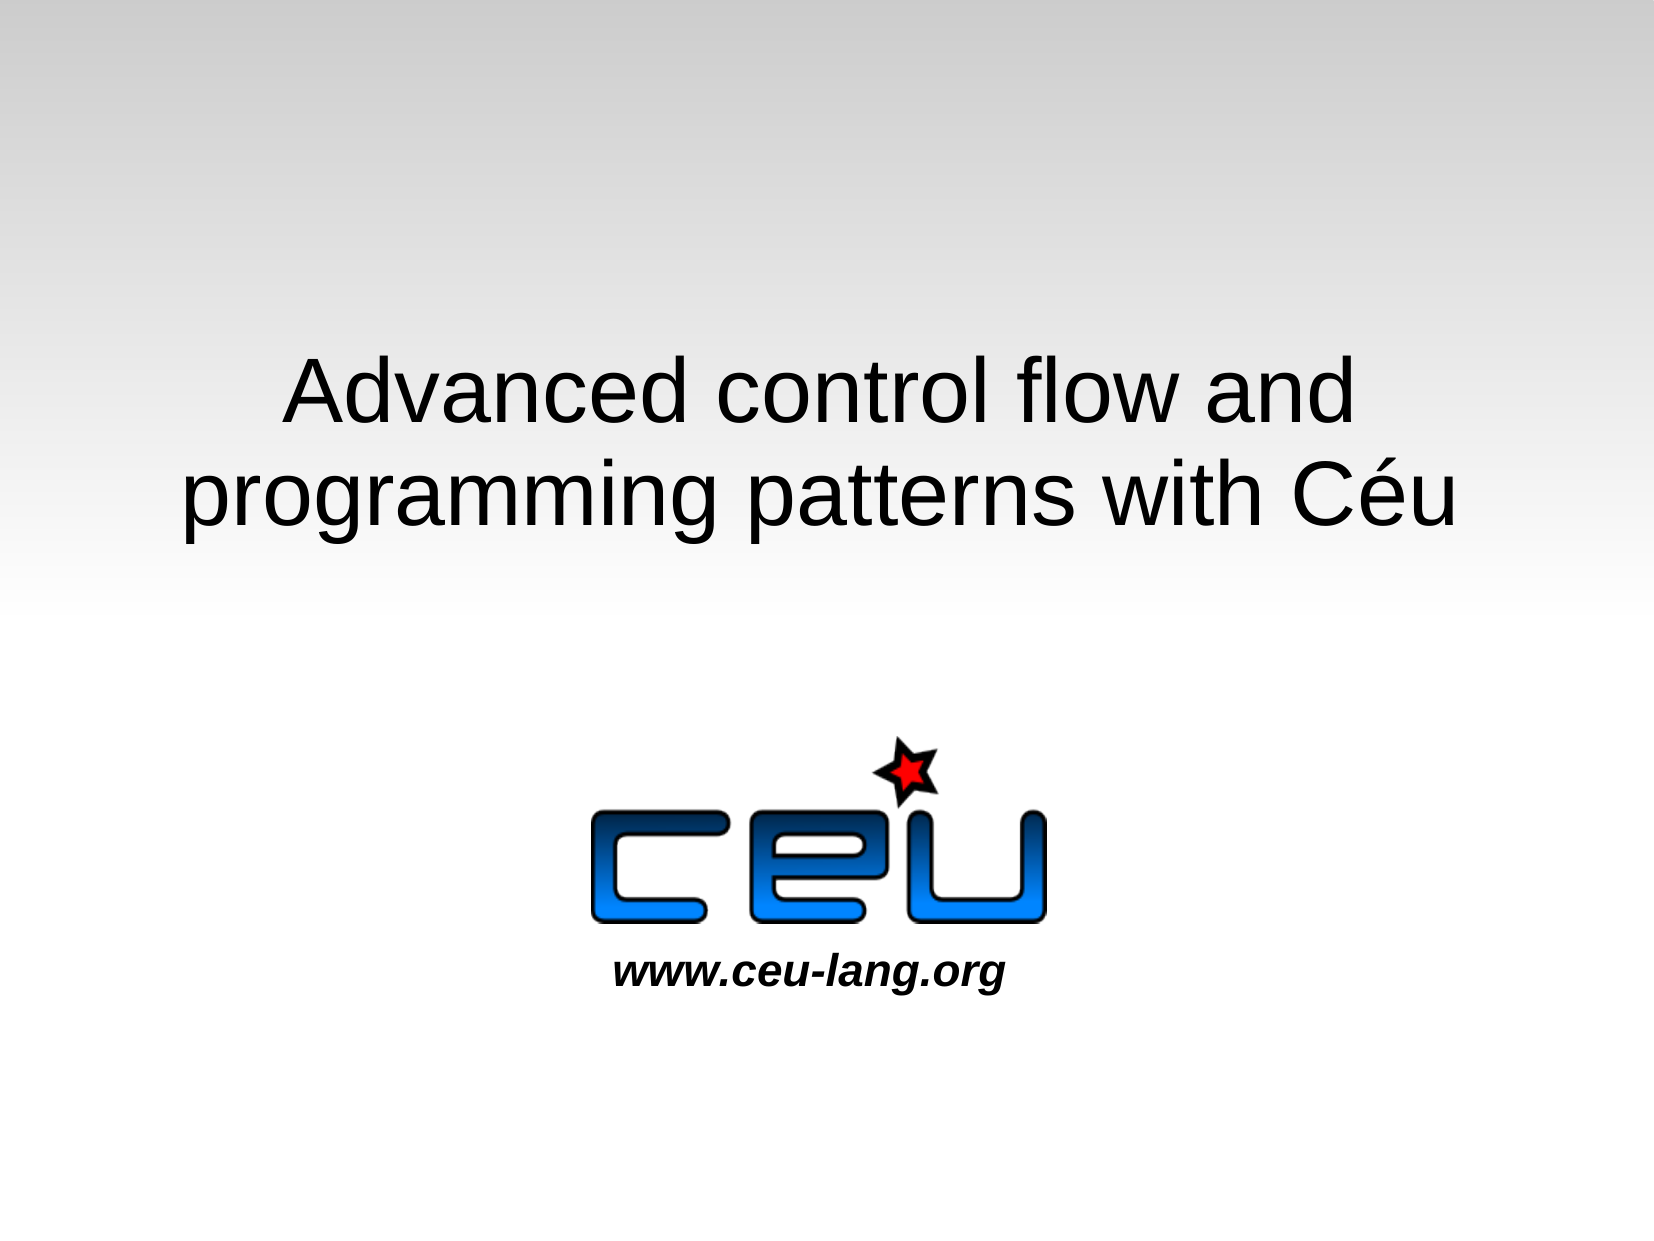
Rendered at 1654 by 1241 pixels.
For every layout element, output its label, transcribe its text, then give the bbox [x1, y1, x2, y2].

subtitle Advanced control flow and programming patterns with Céu [76, 0, 1565, 997]
picture [591, 736, 1047, 924]
text_box www.ceu-lang.org [215, 937, 1404, 1004]
